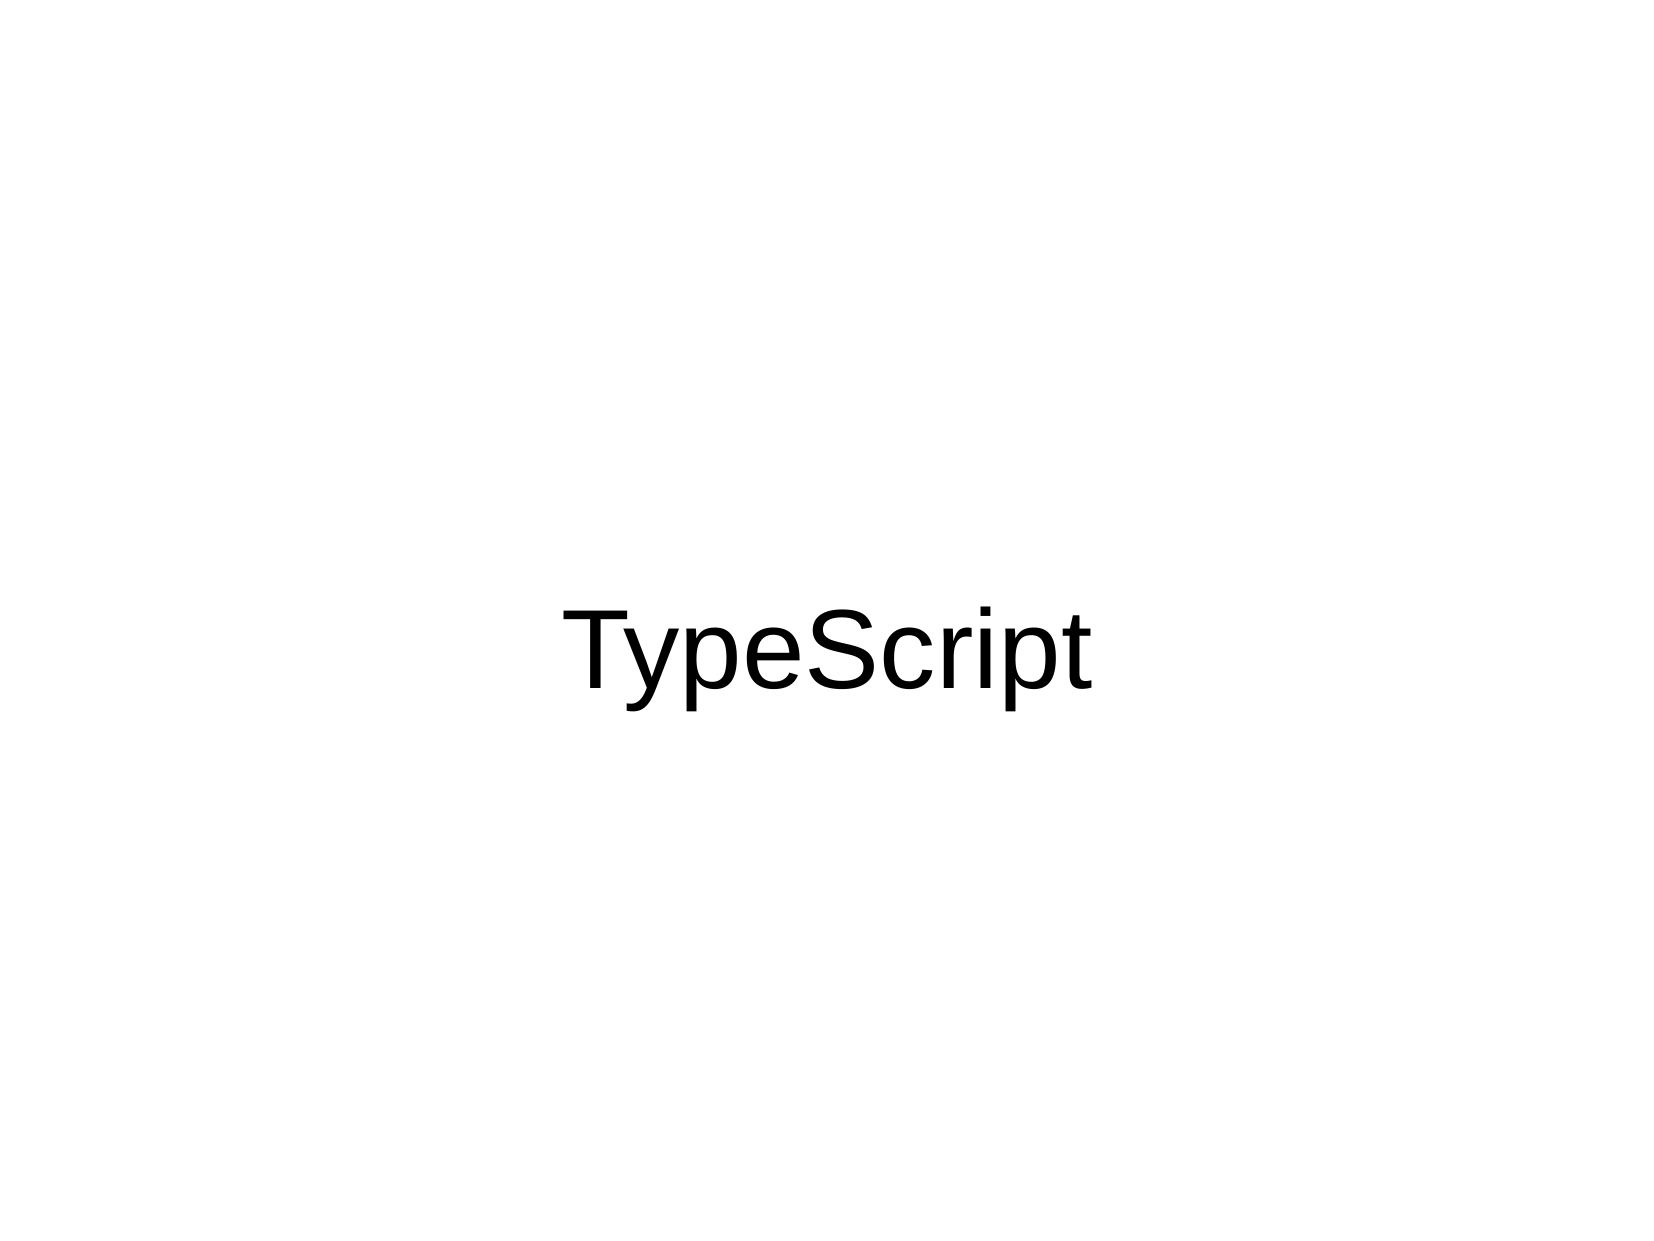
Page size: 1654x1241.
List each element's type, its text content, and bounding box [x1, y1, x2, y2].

subtitle TypeScript [82, 290, 1571, 1010]
